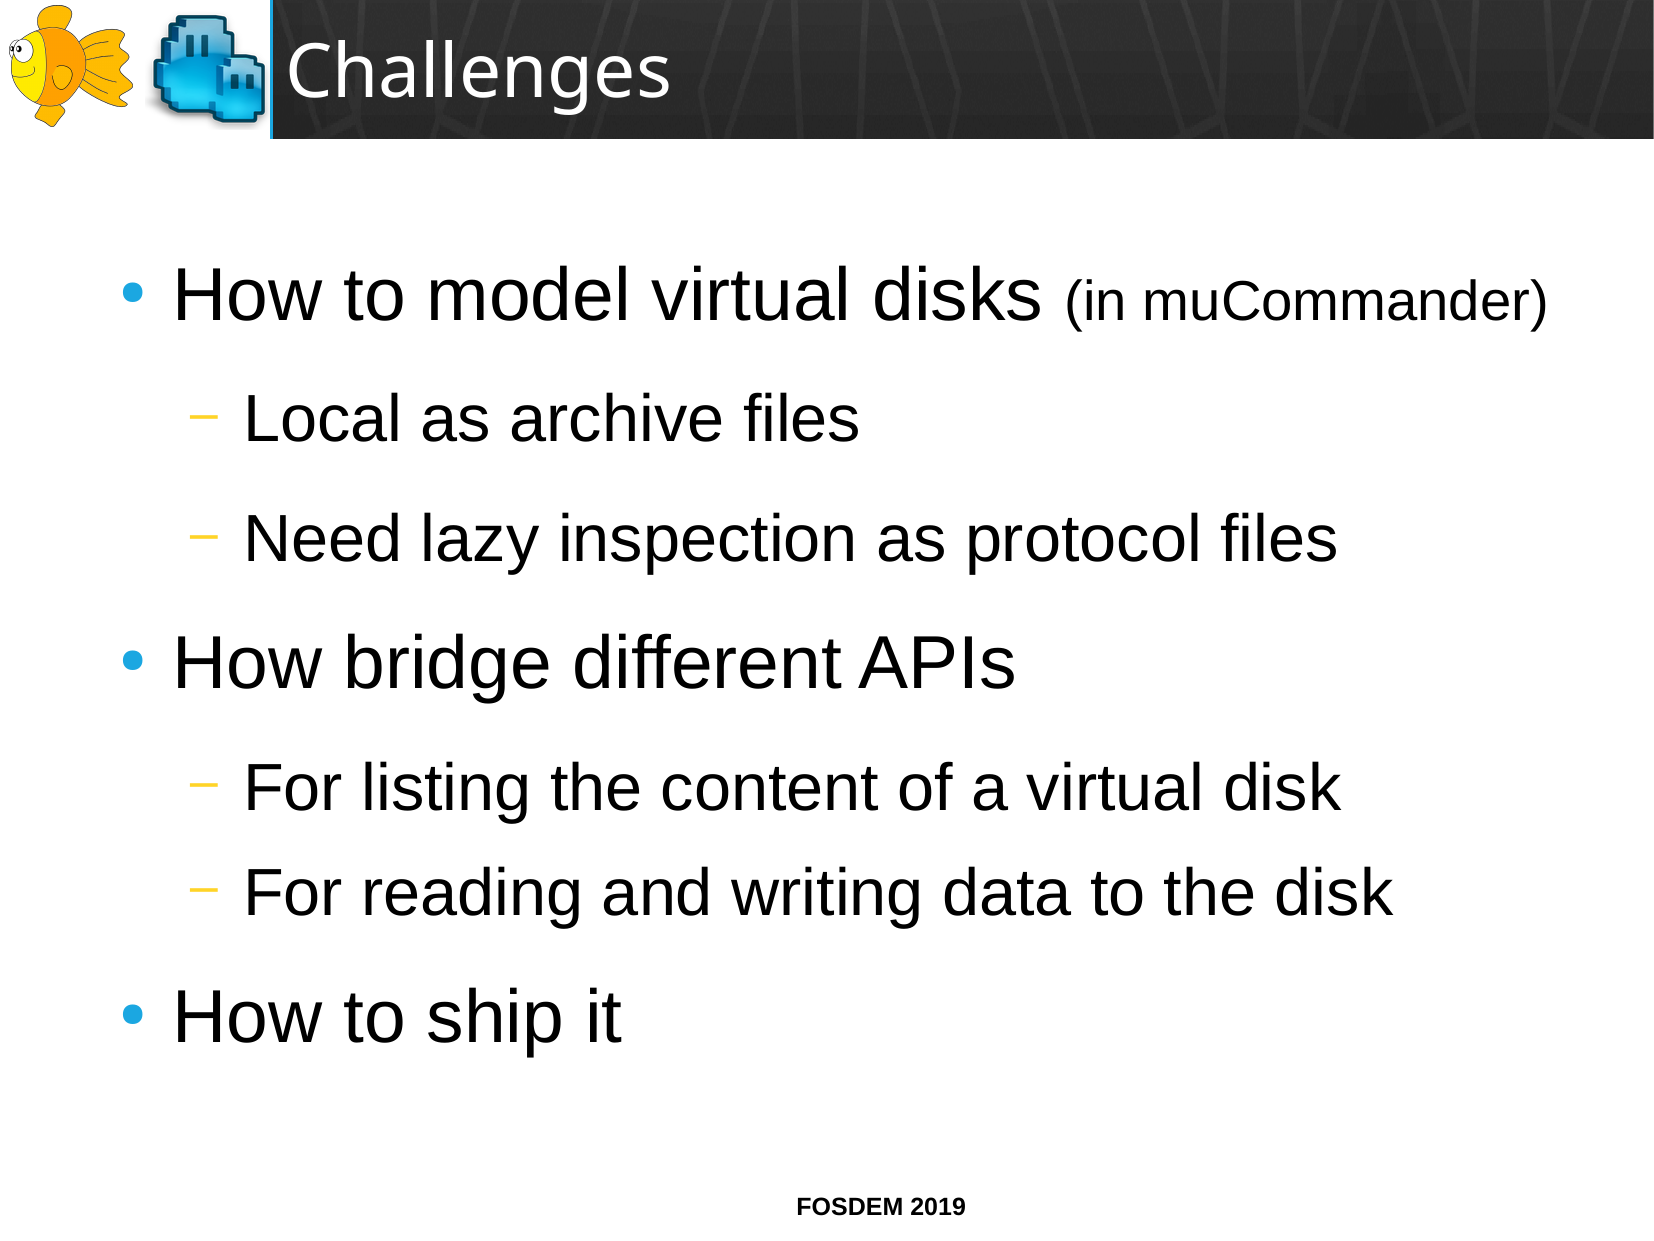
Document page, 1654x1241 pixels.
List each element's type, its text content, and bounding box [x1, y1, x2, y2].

title Challenges [285, 11, 1653, 126]
picture [9, 5, 133, 127]
picture [145, 0, 1654, 139]
text_box How to model virtual disks (in muCommander) Local as archive files Need lazy inspection as protocol files How bridge different APIs For listing the content of a virtual disk For reading and writing data to the disk How to ship it [86, 244, 1576, 1171]
